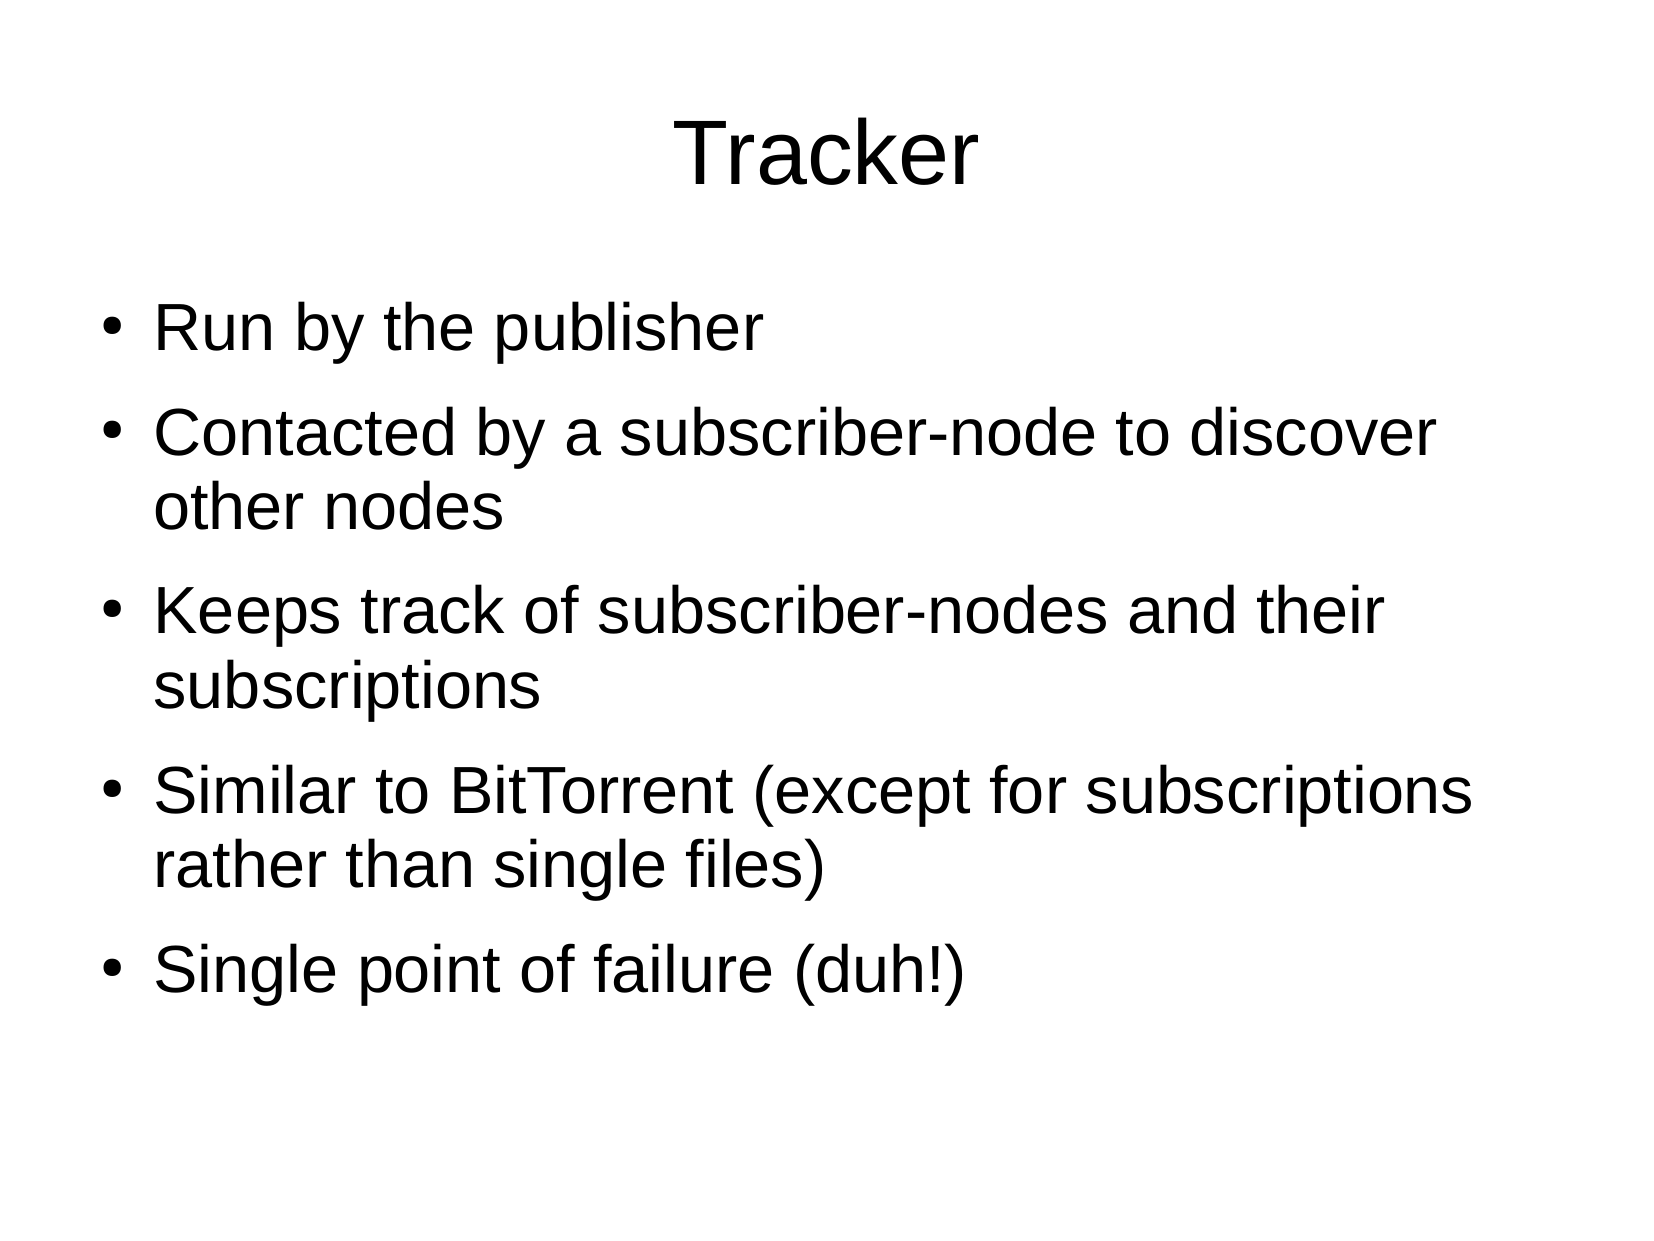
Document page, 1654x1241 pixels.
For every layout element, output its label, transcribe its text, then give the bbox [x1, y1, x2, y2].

title Tracker [82, 56, 1571, 250]
list Run by the publisher Contacted by a subscriber-node to discover other nodes Keeps track of subscriber-nodes and their subscriptions Similar to BitTorrent (except for subscriptions rather than single files) Single point of failure (duh!) [82, 290, 1571, 1094]
